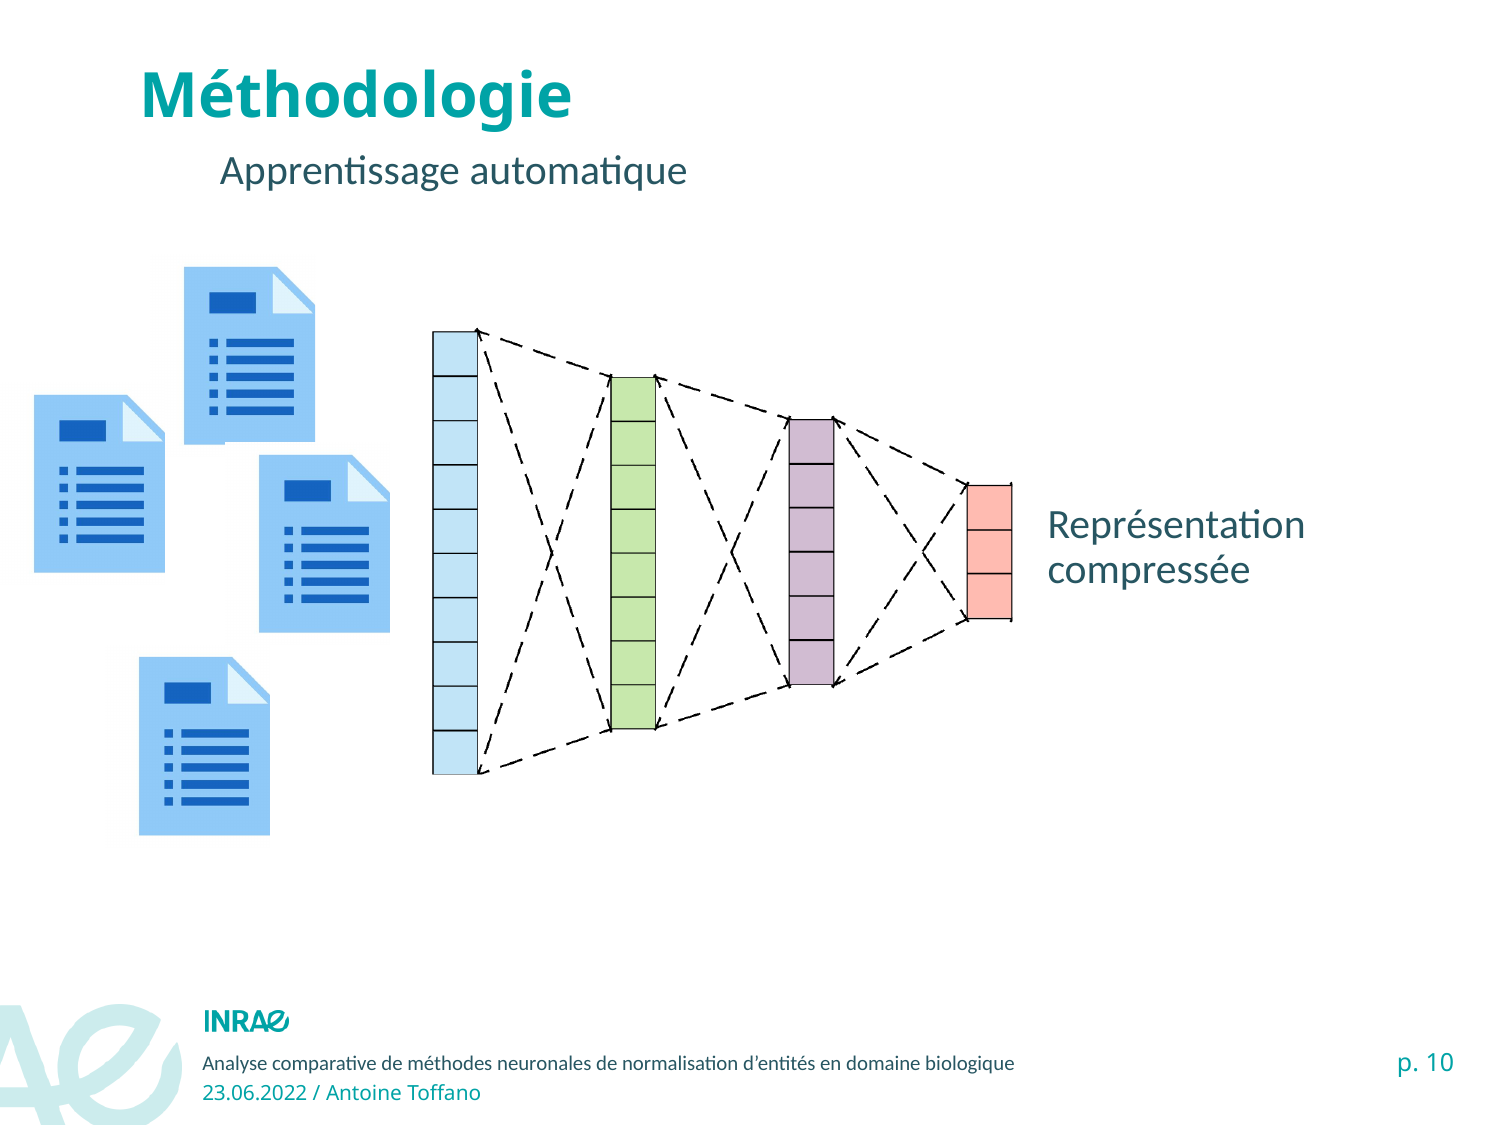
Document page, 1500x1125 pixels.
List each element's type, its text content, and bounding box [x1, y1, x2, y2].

picture [0, 254, 390, 848]
text_box Méthodologie [139, 24, 1396, 170]
picture [0, 996, 328, 1125]
text_box Représentation compressée [1032, 495, 1500, 594]
picture [420, 319, 1033, 781]
text_box Apprentissage automatique [205, 140, 1396, 253]
